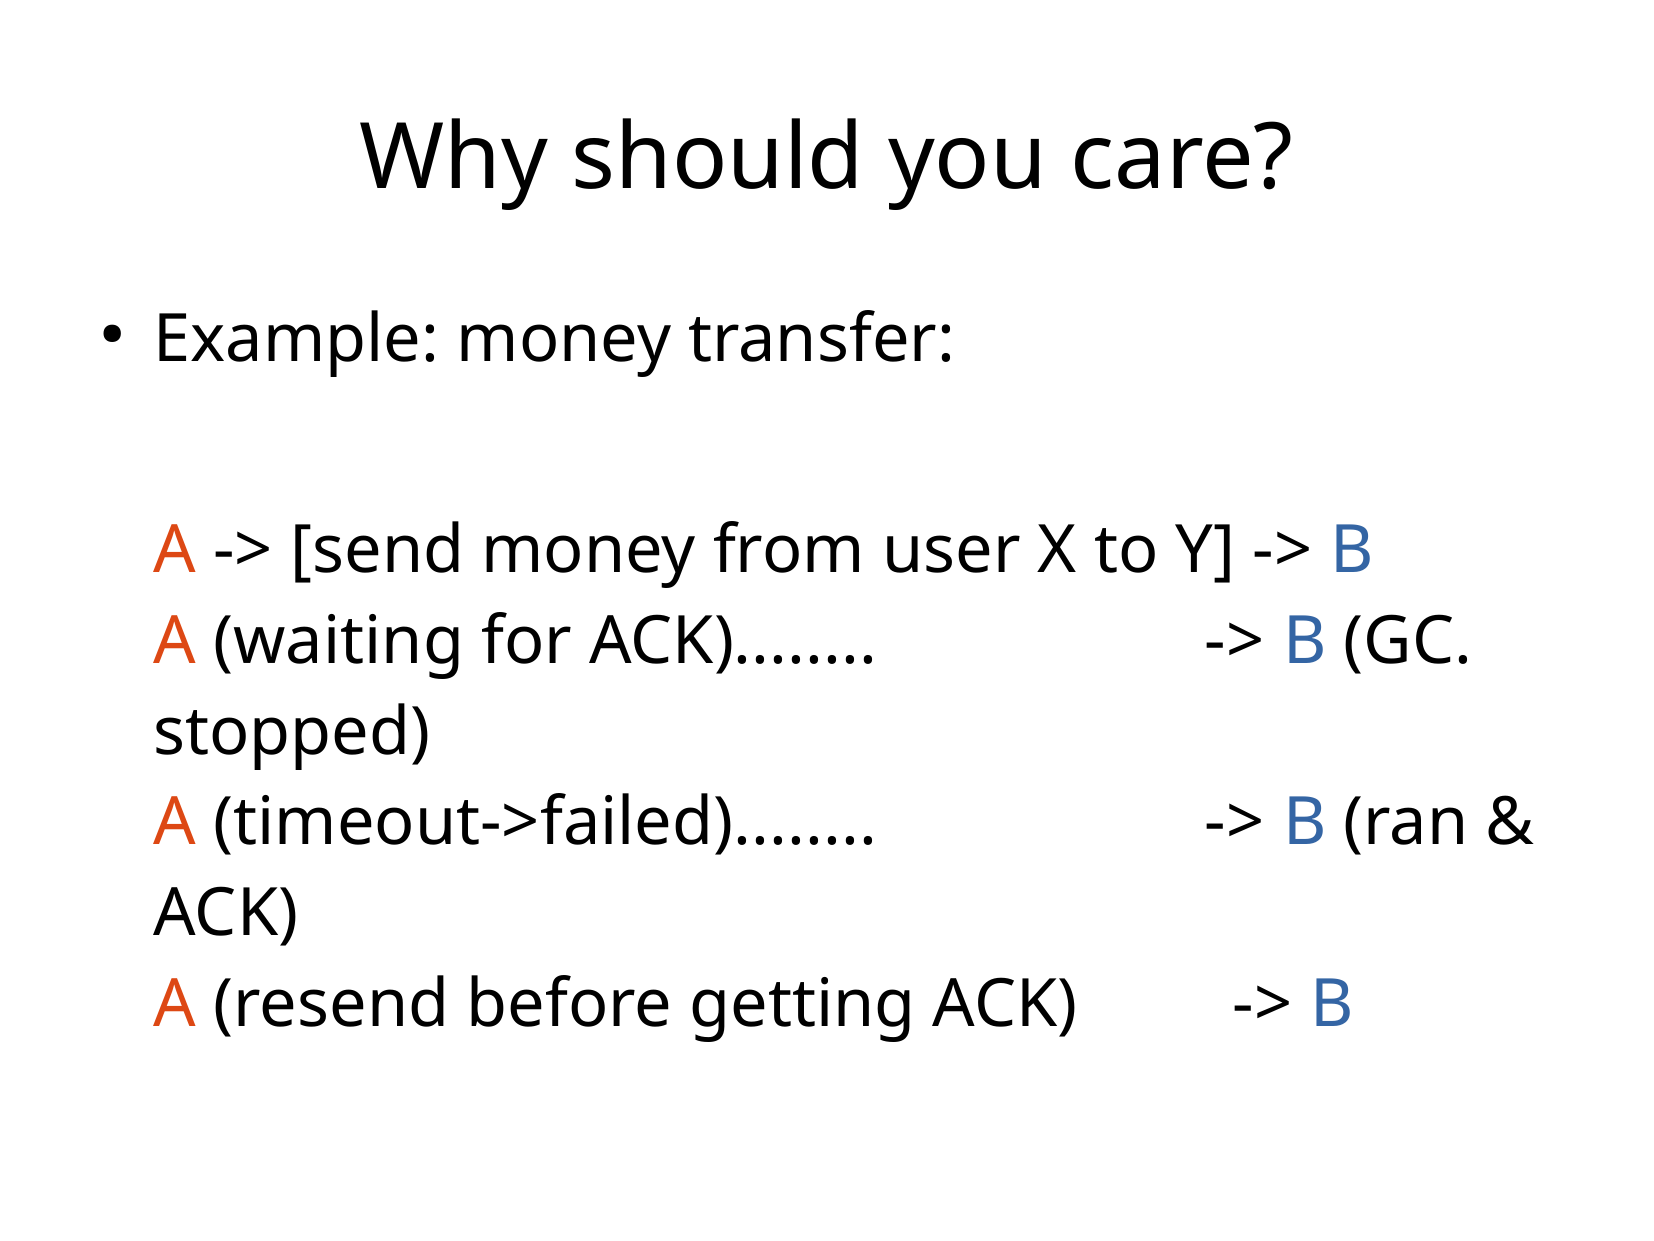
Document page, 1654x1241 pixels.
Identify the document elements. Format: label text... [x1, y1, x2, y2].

list Example: money transfer: A -> [send money from user X to Y] -> B A (waiting for ACK)........ -> B (GC. stopped) A (timeout->failed)........ -> B (ran & ACK) A (resend before getting ACK) -> B [82, 290, 1571, 1201]
title Why should you care? [82, 49, 1571, 257]
